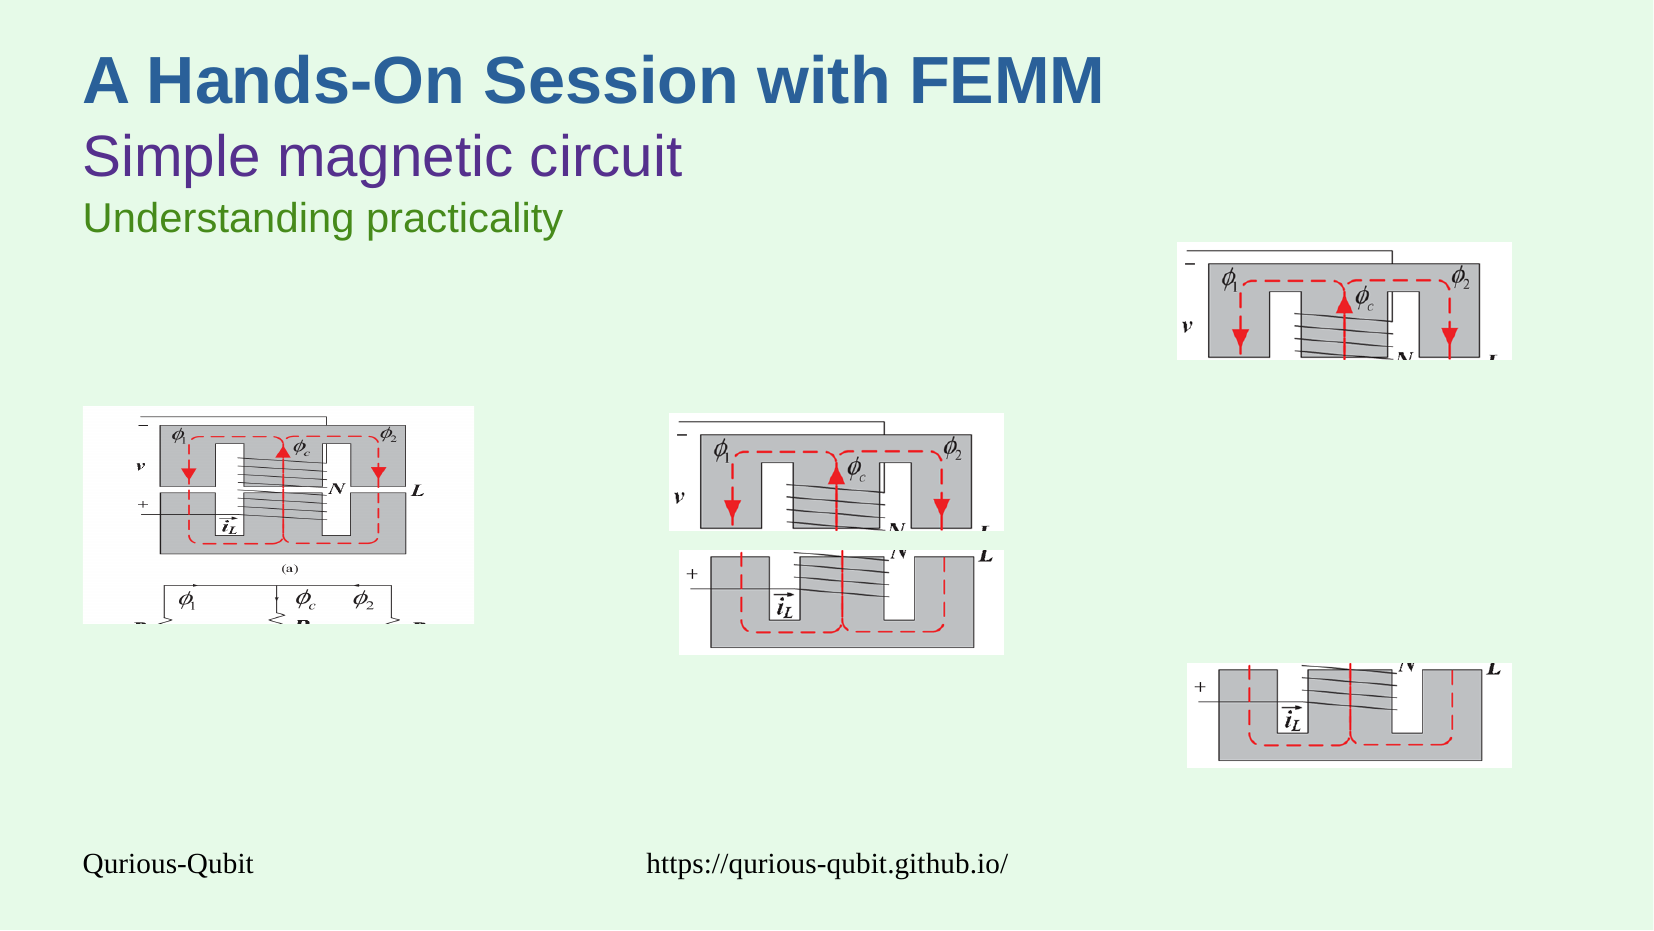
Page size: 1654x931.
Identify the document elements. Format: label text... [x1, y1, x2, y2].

picture [1177, 242, 1512, 360]
picture [1187, 663, 1512, 768]
title A Hands-On Session with FEMM [82, 43, 1571, 119]
picture [679, 550, 1004, 655]
text_box Understanding practicality [82, 194, 857, 242]
text_box Simple magnetic circuit [82, 124, 1571, 190]
picture [669, 413, 1004, 531]
picture [82, 406, 475, 624]
